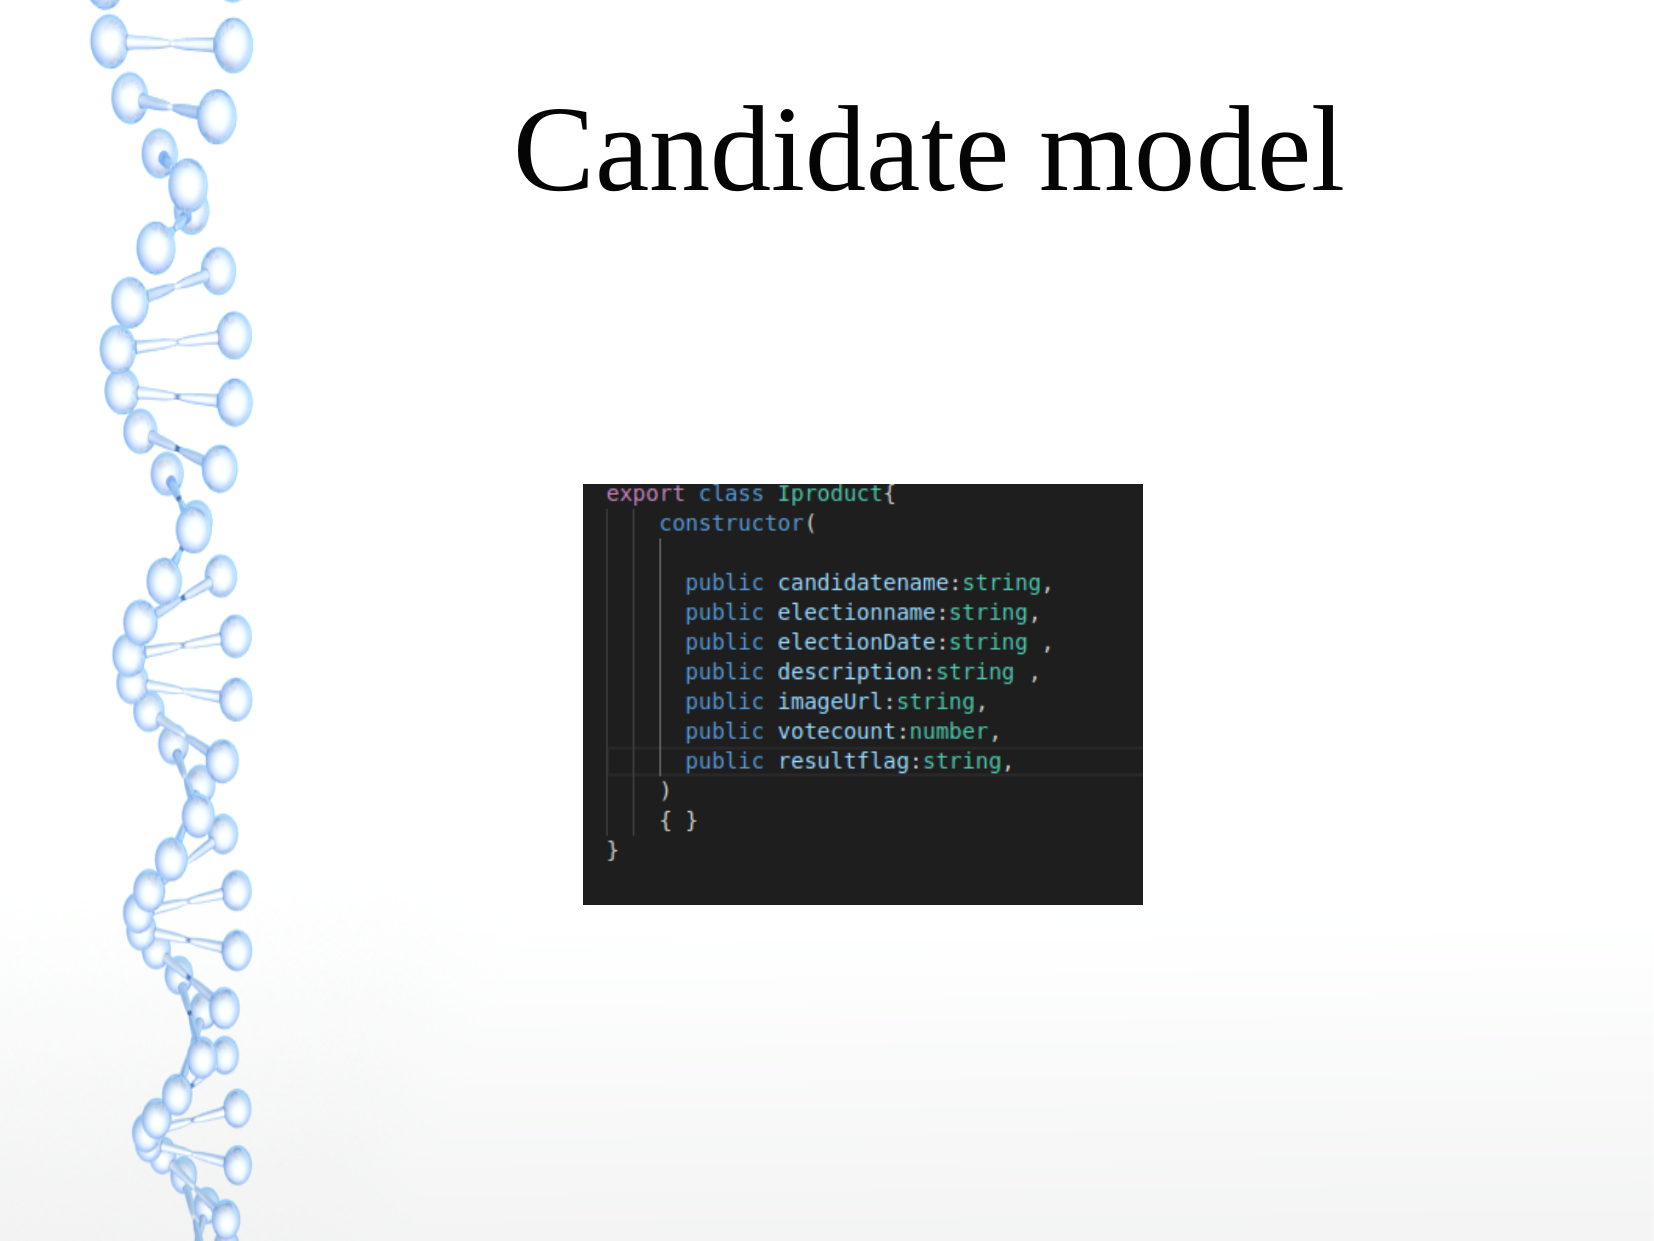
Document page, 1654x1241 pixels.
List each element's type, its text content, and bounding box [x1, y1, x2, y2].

title Candidate model [265, 47, 1595, 252]
picture [0, 0, 1654, 1241]
